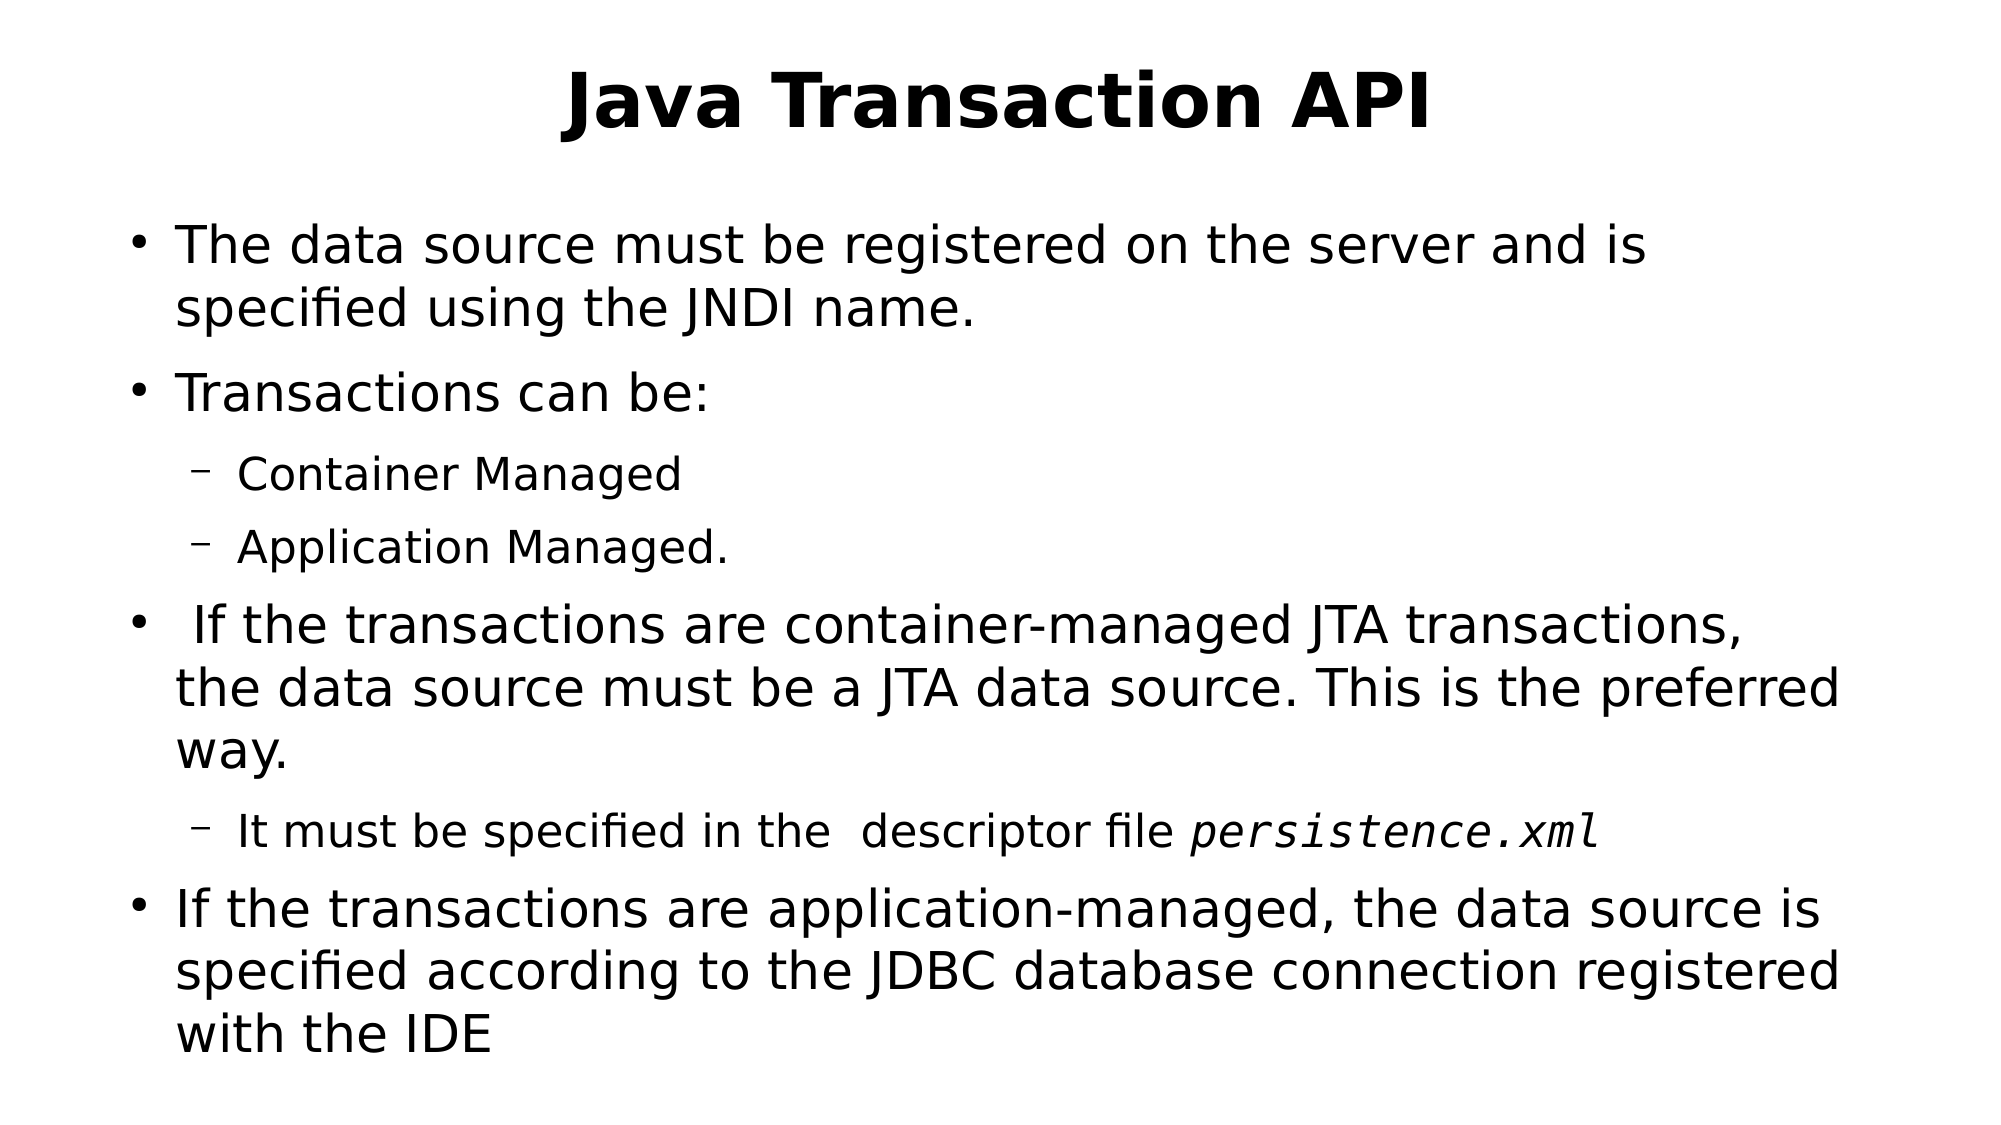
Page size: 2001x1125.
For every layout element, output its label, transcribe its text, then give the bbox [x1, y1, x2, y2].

list The data source must be registered on the server and is specified using the JNDI name. Transactions can be: Container Managed Application Managed. If the transactions are container-managed JTA transactions, the data source must be a JTA data source. This is the preferred way. It must be specified in the descriptor file persistence.xml If the transactions are application-managed, the data source is specified according to the JDBC database connection registered with the IDE [99, 204, 1860, 1075]
title Java Transaction API [99, 44, 1900, 177]
